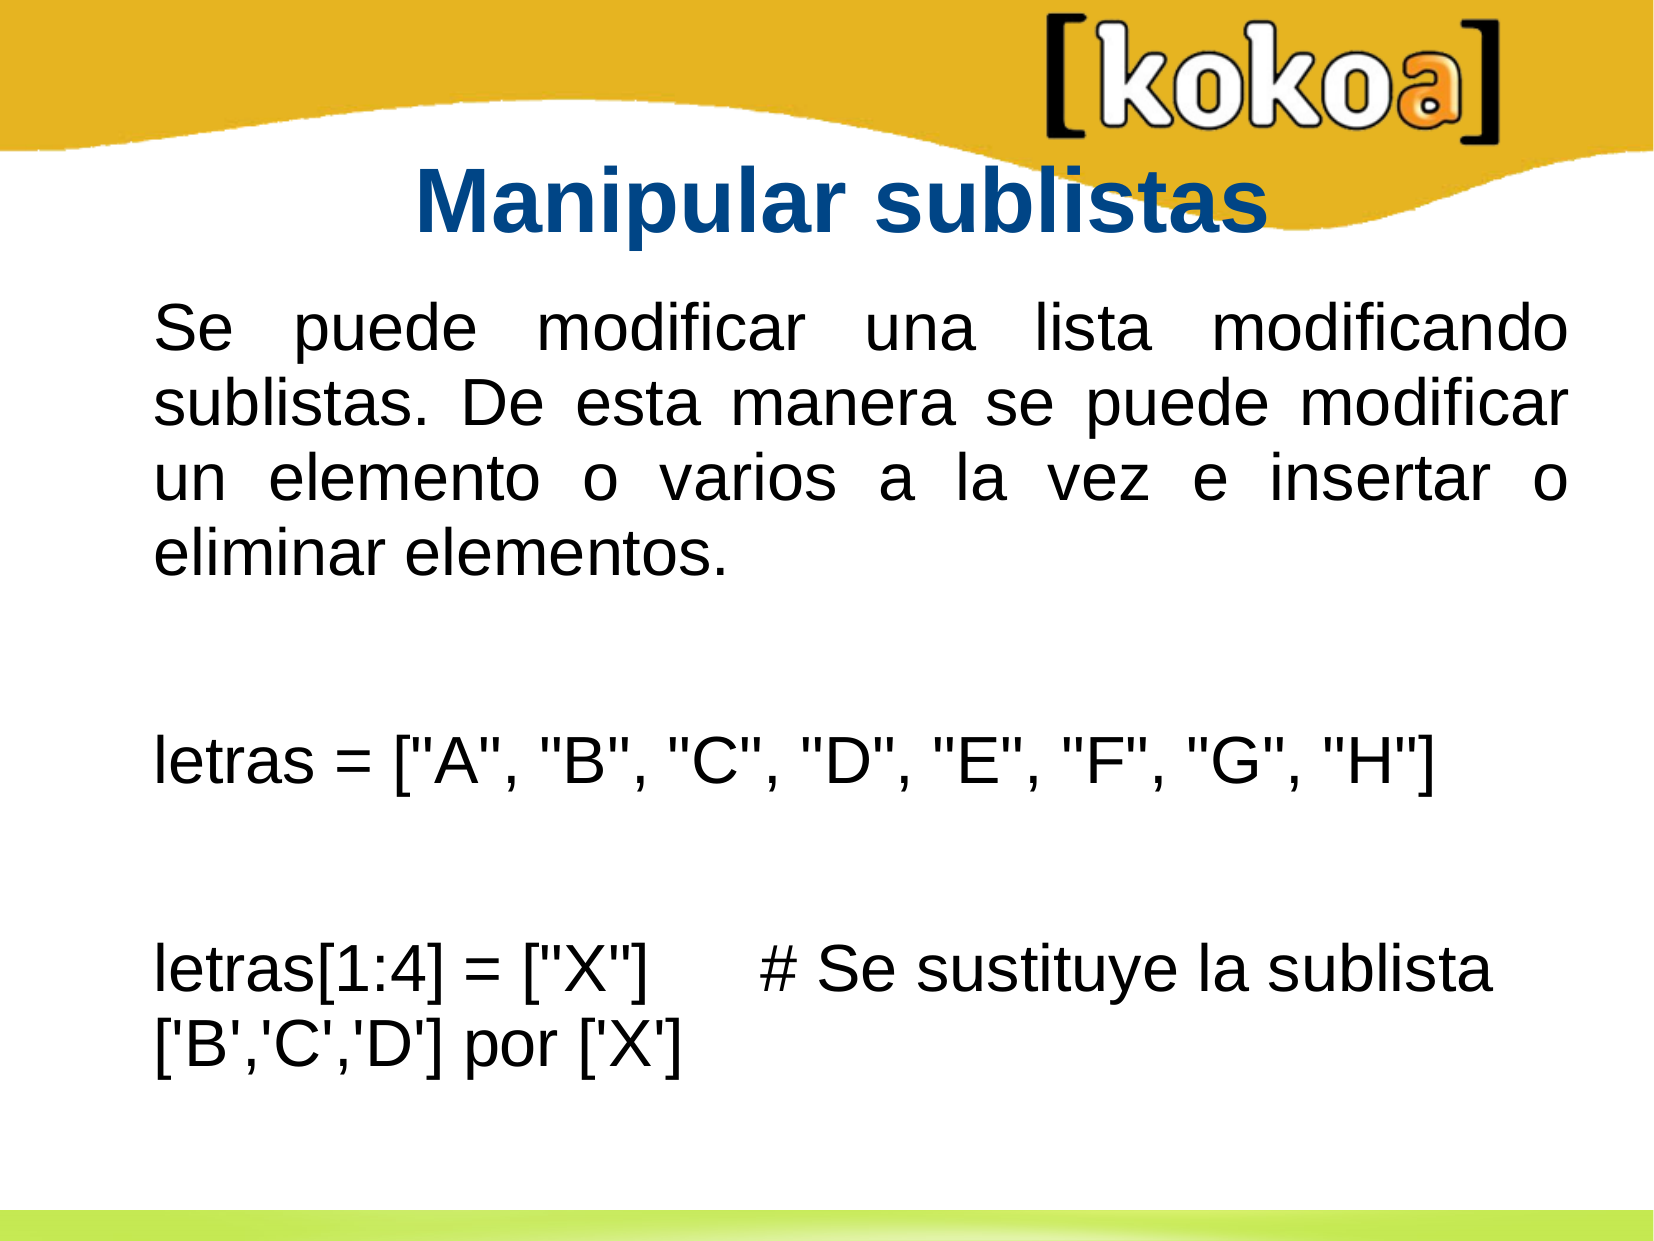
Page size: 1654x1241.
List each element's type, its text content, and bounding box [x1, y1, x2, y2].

picture [0, 0, 1654, 488]
list Se puede modificar una lista modificando sublistas. De esta manera se puede modificar un elemento o varios a la vez e insertar o eliminar elementos. letras = ["A", "B", "C", "D", "E", "F", "G", "H"] letras[1:4] = ["X"] # Se sustituye la sublista ['B','C','D'] por ['X'] [82, 290, 1571, 1082]
title Manipular sublistas [82, 97, 1571, 290]
picture [0, 1210, 1654, 1241]
